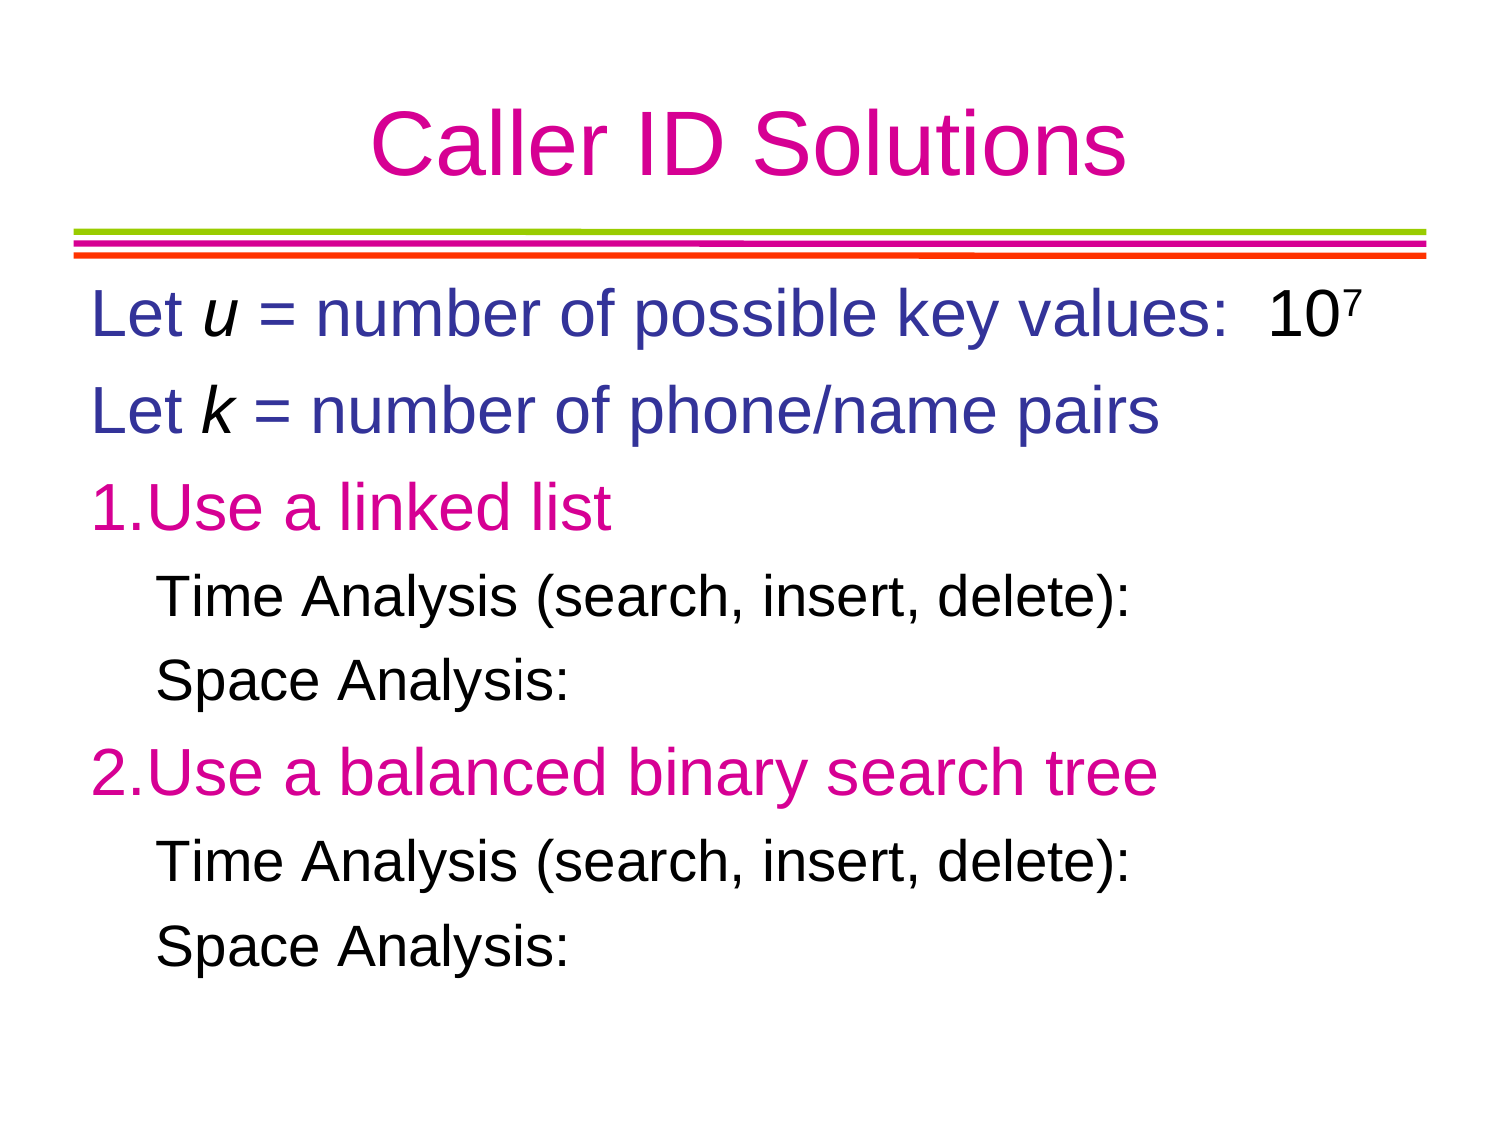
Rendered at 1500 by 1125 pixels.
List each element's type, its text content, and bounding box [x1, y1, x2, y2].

text_box Let u = number of possible key values: 107 Let k = number of phone/name pairs Use a linked list Time Analysis (search, insert, delete): Space Analysis: Use a balanced binary search tree Time Analysis (search, insert, delete): Space Analysis: [75, 262, 1426, 1005]
text_box Caller ID Solutions [75, 45, 1426, 233]
